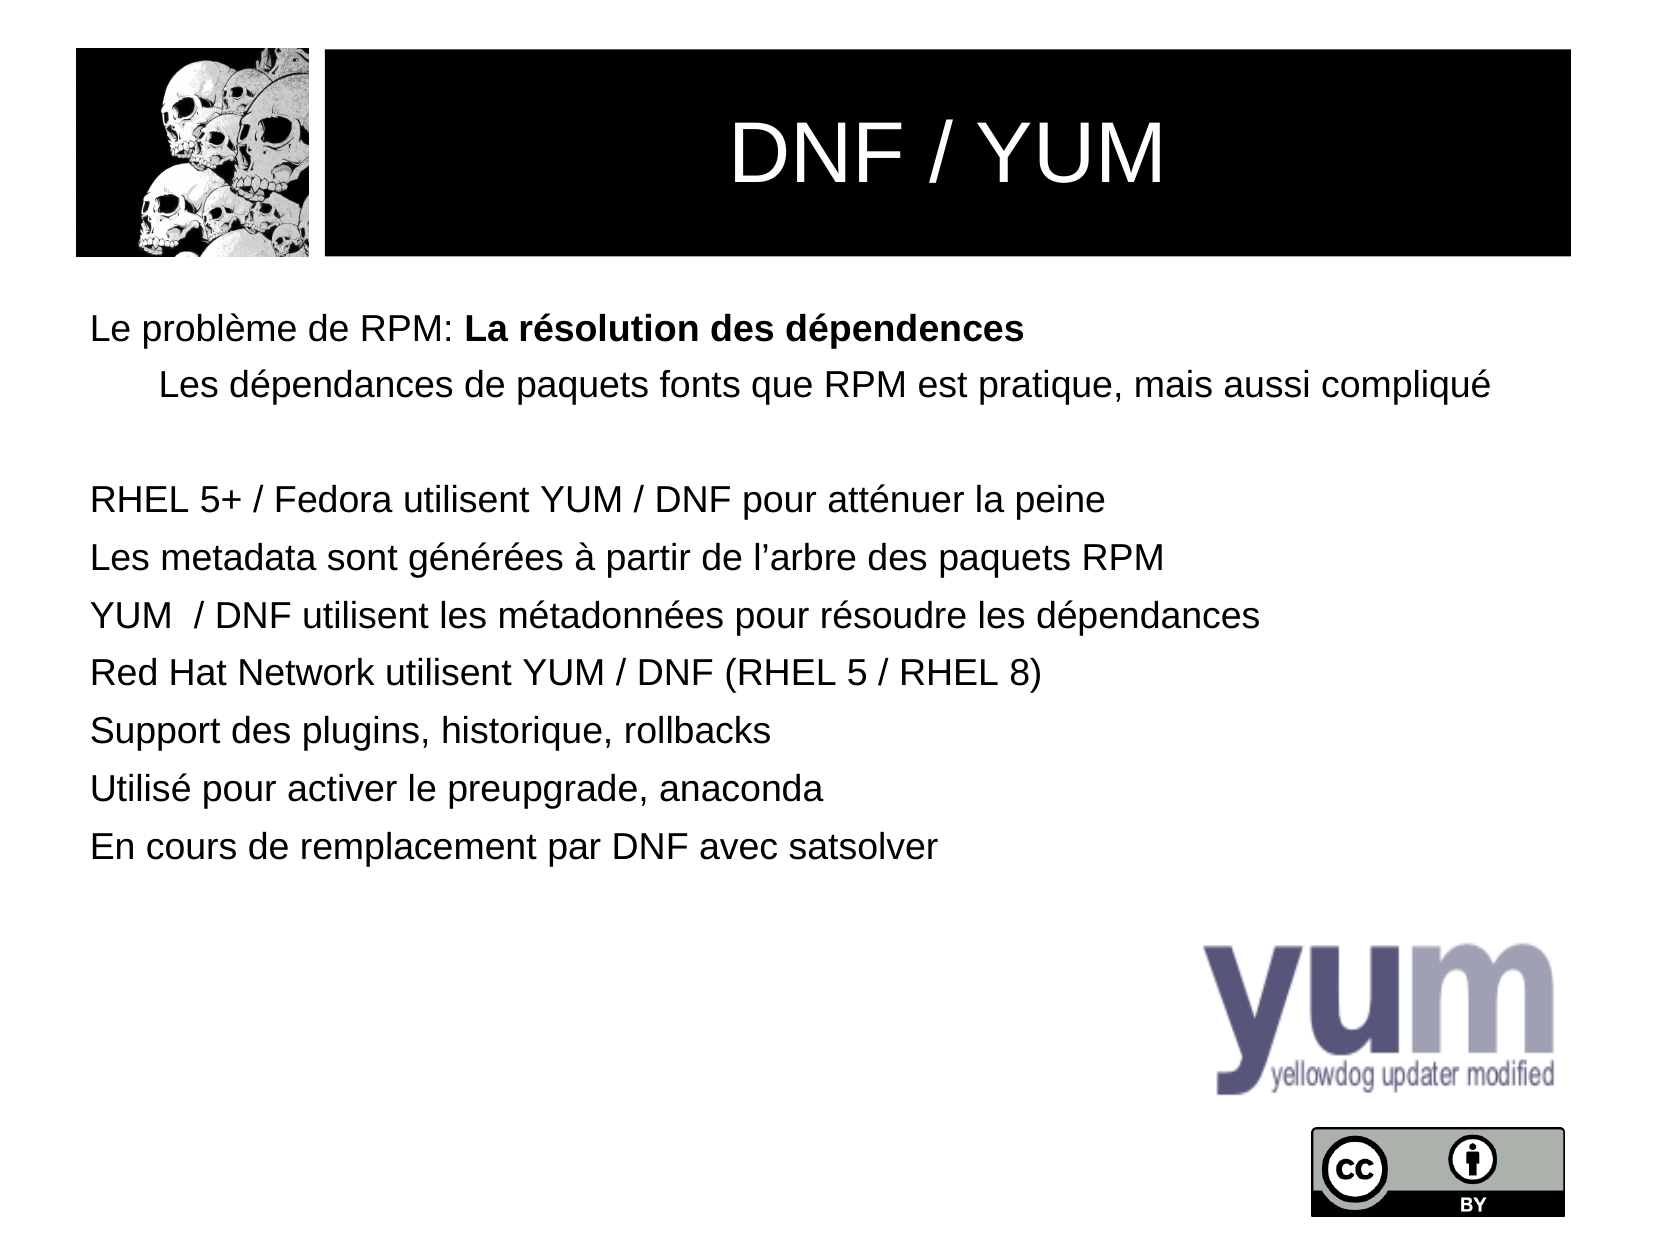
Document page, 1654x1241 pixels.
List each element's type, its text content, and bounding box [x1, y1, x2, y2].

text_box Le problème de RPM: La résolution des dépendences Les dépendances de paquets fonts que RPM est pratique, mais aussi compliqué RHEL 5+ / Fedora utilisent YUM / DNF pour atténuer la peine Les metadata sont générées à partir de l’arbre des paquets RPM YUM / DNF utilisent les métadonnées pour résoudre les dépendances Red Hat Network utilisent YUM / DNF (RHEL 5 / RHEL 8) Support des plugins, historique, rollbacks Utilisé pour activer le preupgrade, anaconda En cours de remplacement par DNF avec satsolver [75, 300, 1576, 875]
title DNF / YUM [324, 49, 1571, 257]
picture [76, 48, 309, 257]
picture [1311, 1127, 1565, 1217]
picture [1200, 937, 1558, 1100]
